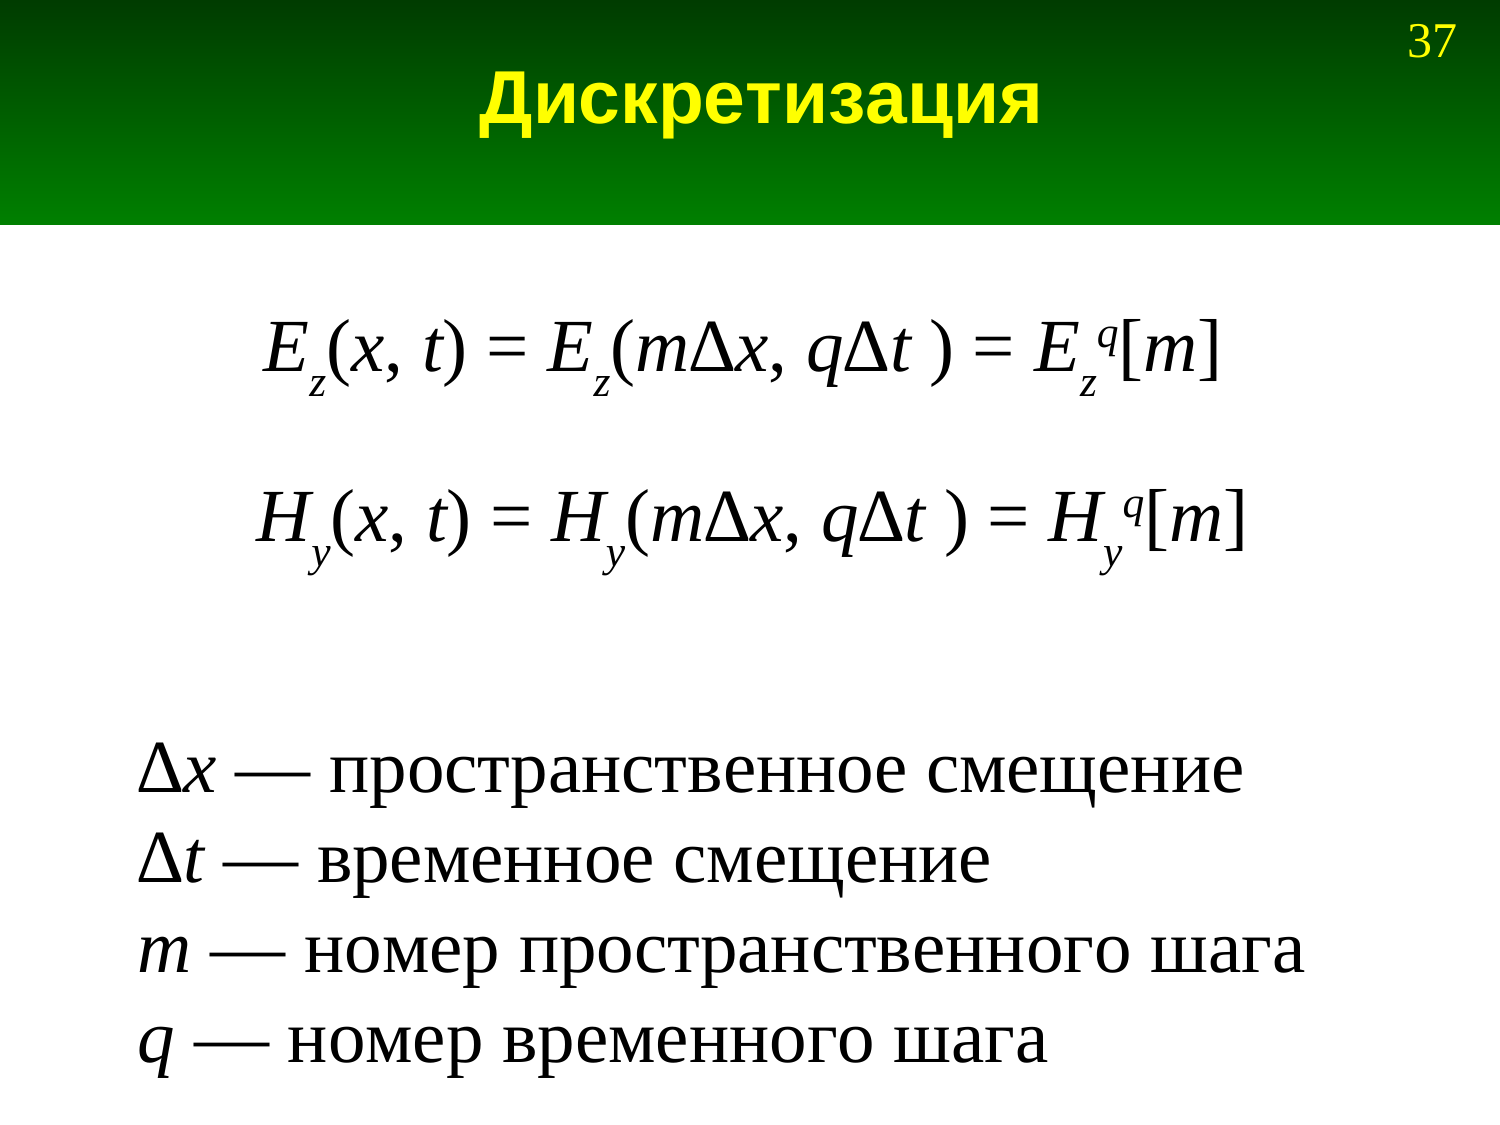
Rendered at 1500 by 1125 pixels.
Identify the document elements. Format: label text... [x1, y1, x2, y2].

text_box Ez(x, t) = Ez(m∆x, q∆t ) = Ezq[m] [248, 289, 1276, 415]
text_box ∆x — пространственное смещение ∆t — временное смещение m — номер пространственного шага q — номер временного шага [123, 710, 1335, 1085]
title Дискретизация [123, 0, 1399, 188]
text_box Hy(x, t) = Hy(m∆x, q∆t ) = Hyq[m] [242, 459, 1294, 609]
